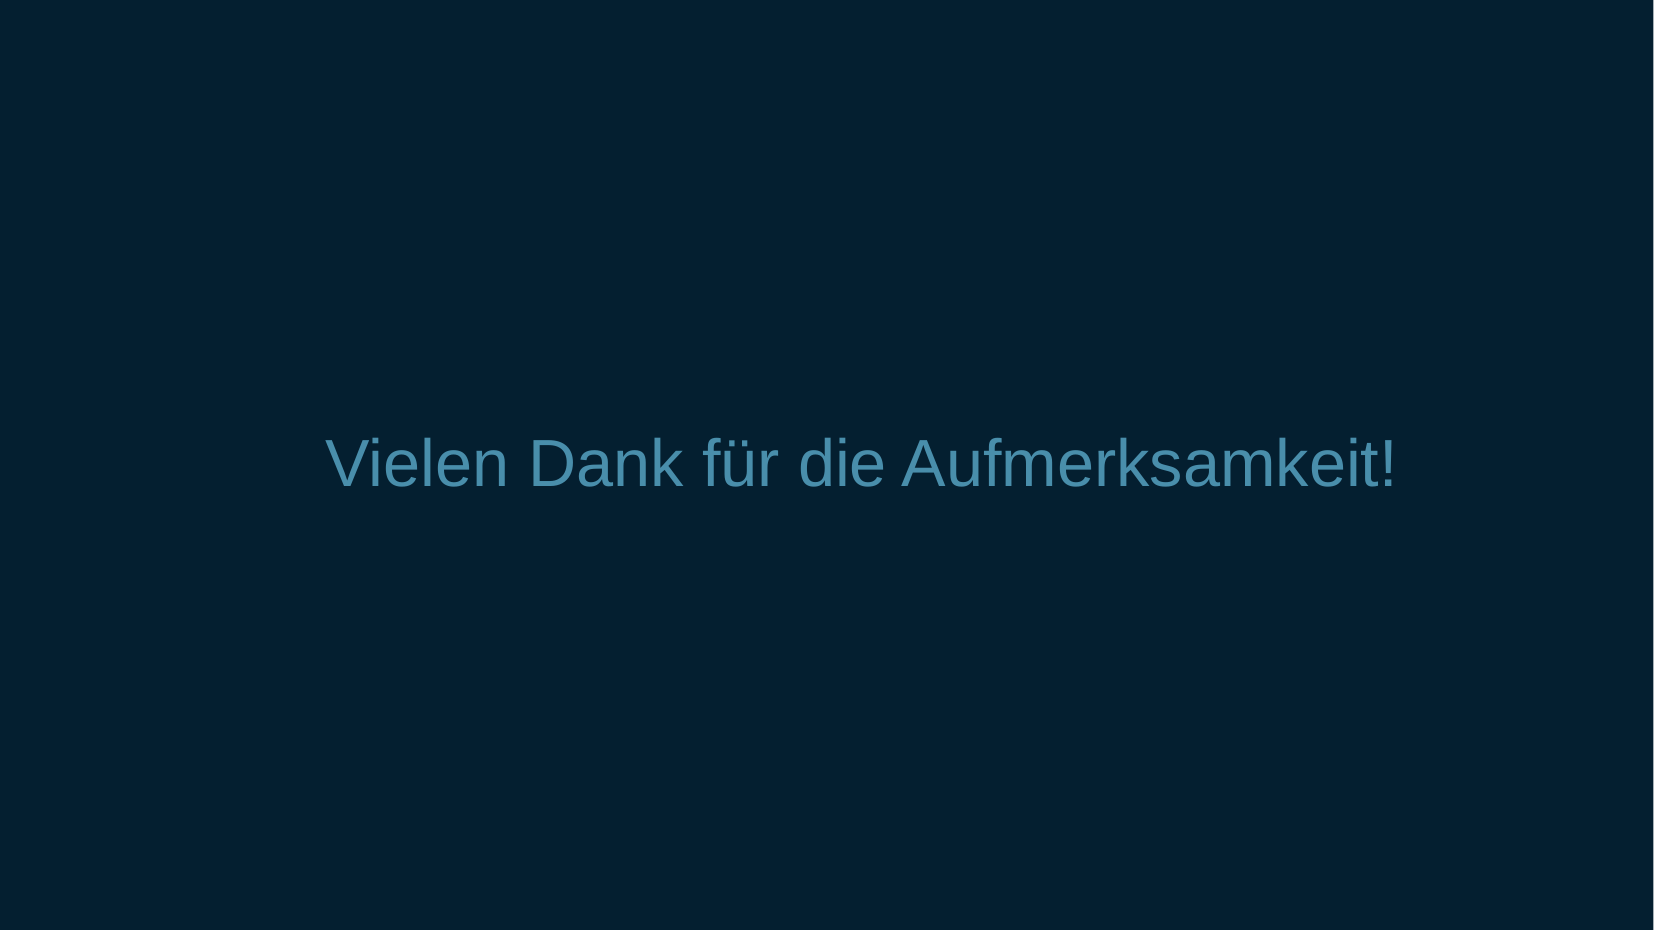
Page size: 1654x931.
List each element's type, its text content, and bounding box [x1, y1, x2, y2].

list Vielen Dank für die Aufmerksamkeit! [82, 426, 1571, 504]
